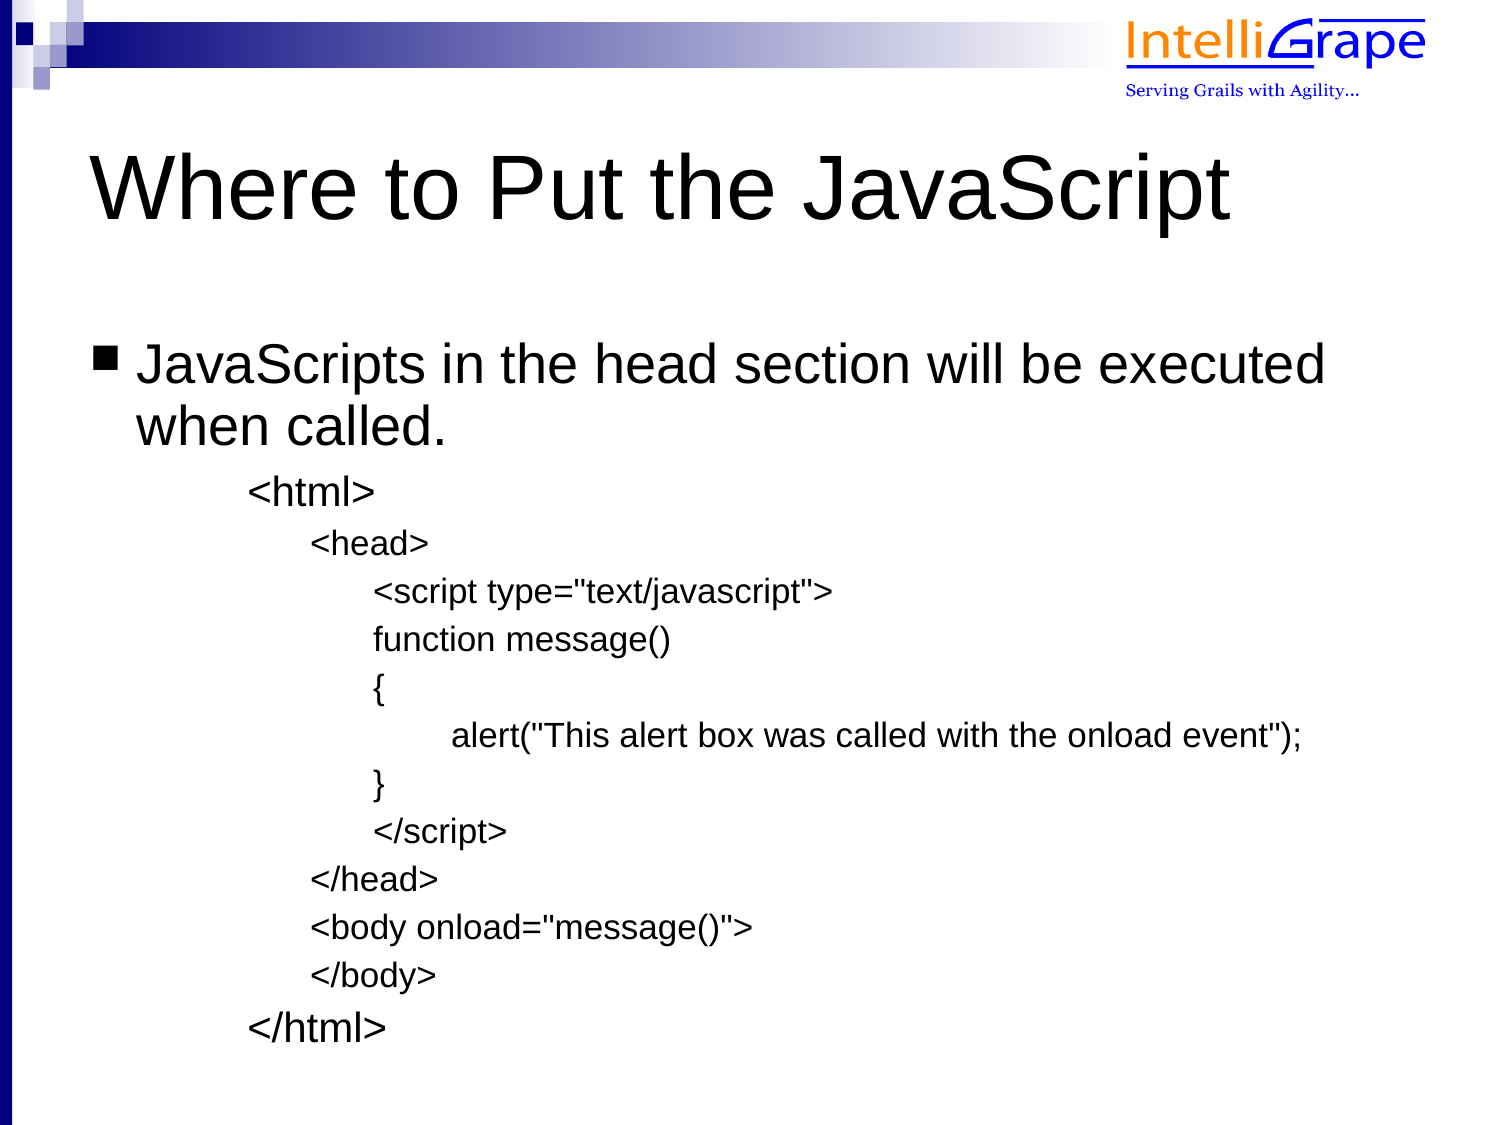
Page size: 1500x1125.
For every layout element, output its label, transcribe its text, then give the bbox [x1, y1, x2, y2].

title Where to Put the JavaScript [75, 74, 1426, 301]
list JavaScripts in the head section will be executed when called. <html> <head> <script type="text/javascript"> function message() { alert("This alert box was called with the onload event"); } </script> </head> <body onload="message()"> </body> </html> [75, 324, 1426, 1068]
picture [1125, 12, 1425, 74]
